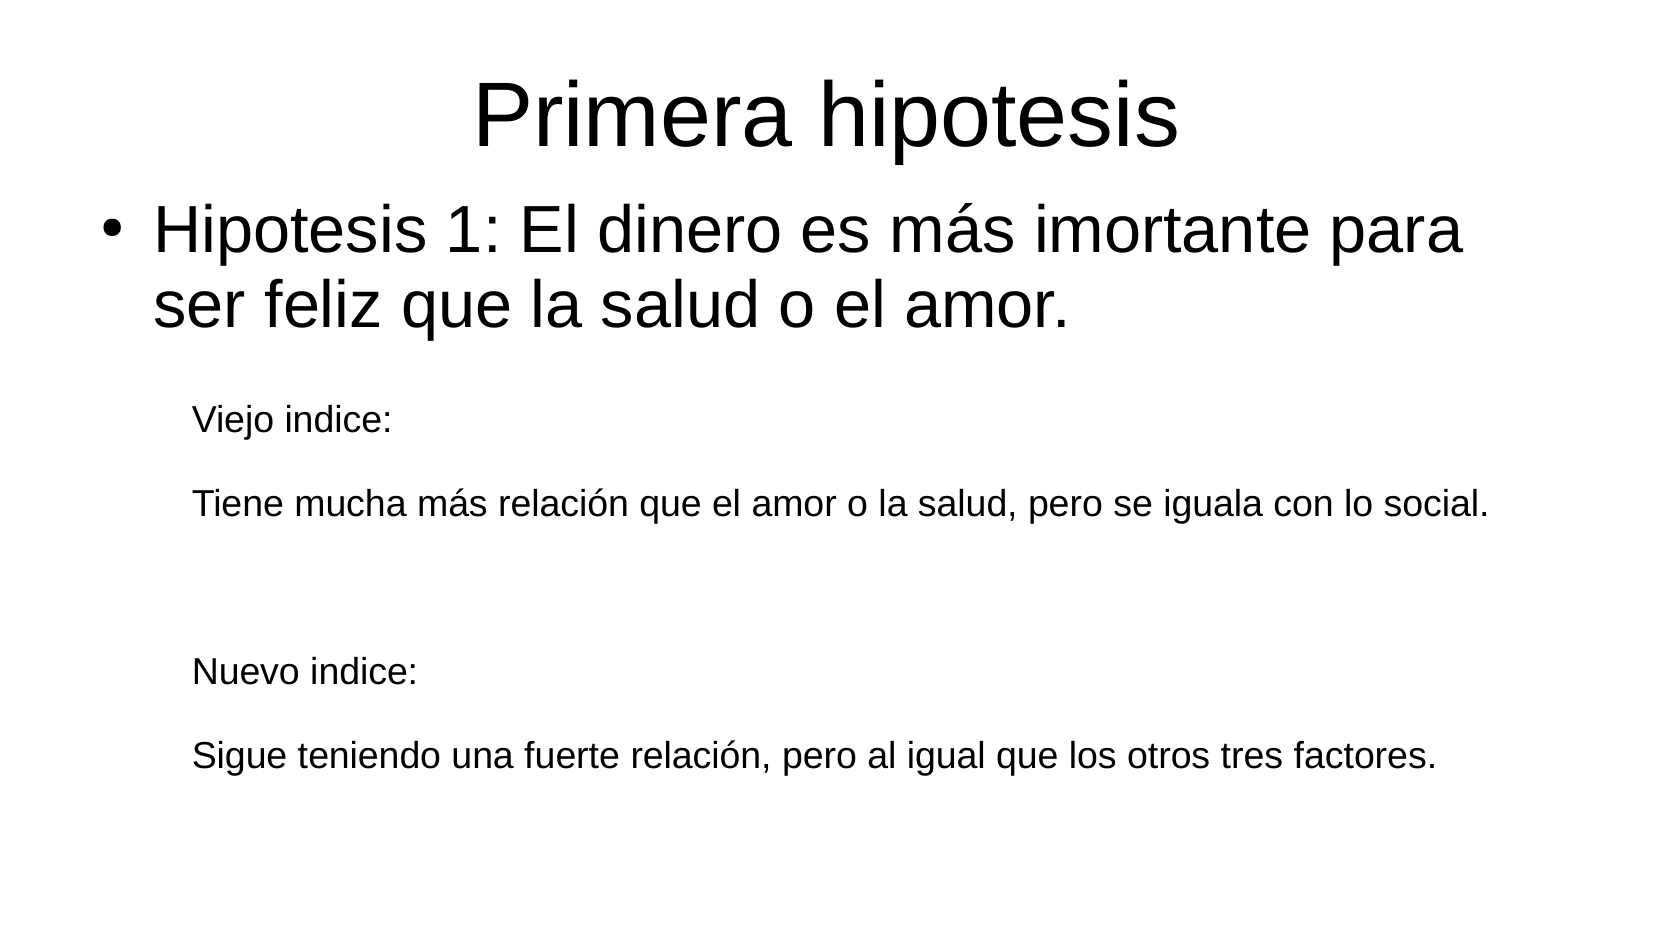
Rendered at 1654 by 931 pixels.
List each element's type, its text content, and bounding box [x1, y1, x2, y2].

list Hipotesis 1: El dinero es más imortante para ser feliz que la salud o el amor. [82, 192, 1571, 355]
text_box Nuevo indice: Sigue teniendo una fuerte relación, pero al igual que los otros tres factores. [177, 643, 1453, 784]
title Primera hipotesis [82, 37, 1571, 192]
text_box Viejo indice: Tiene mucha más relación que el amor o la salud, pero se iguala con lo social. [177, 390, 1506, 532]
